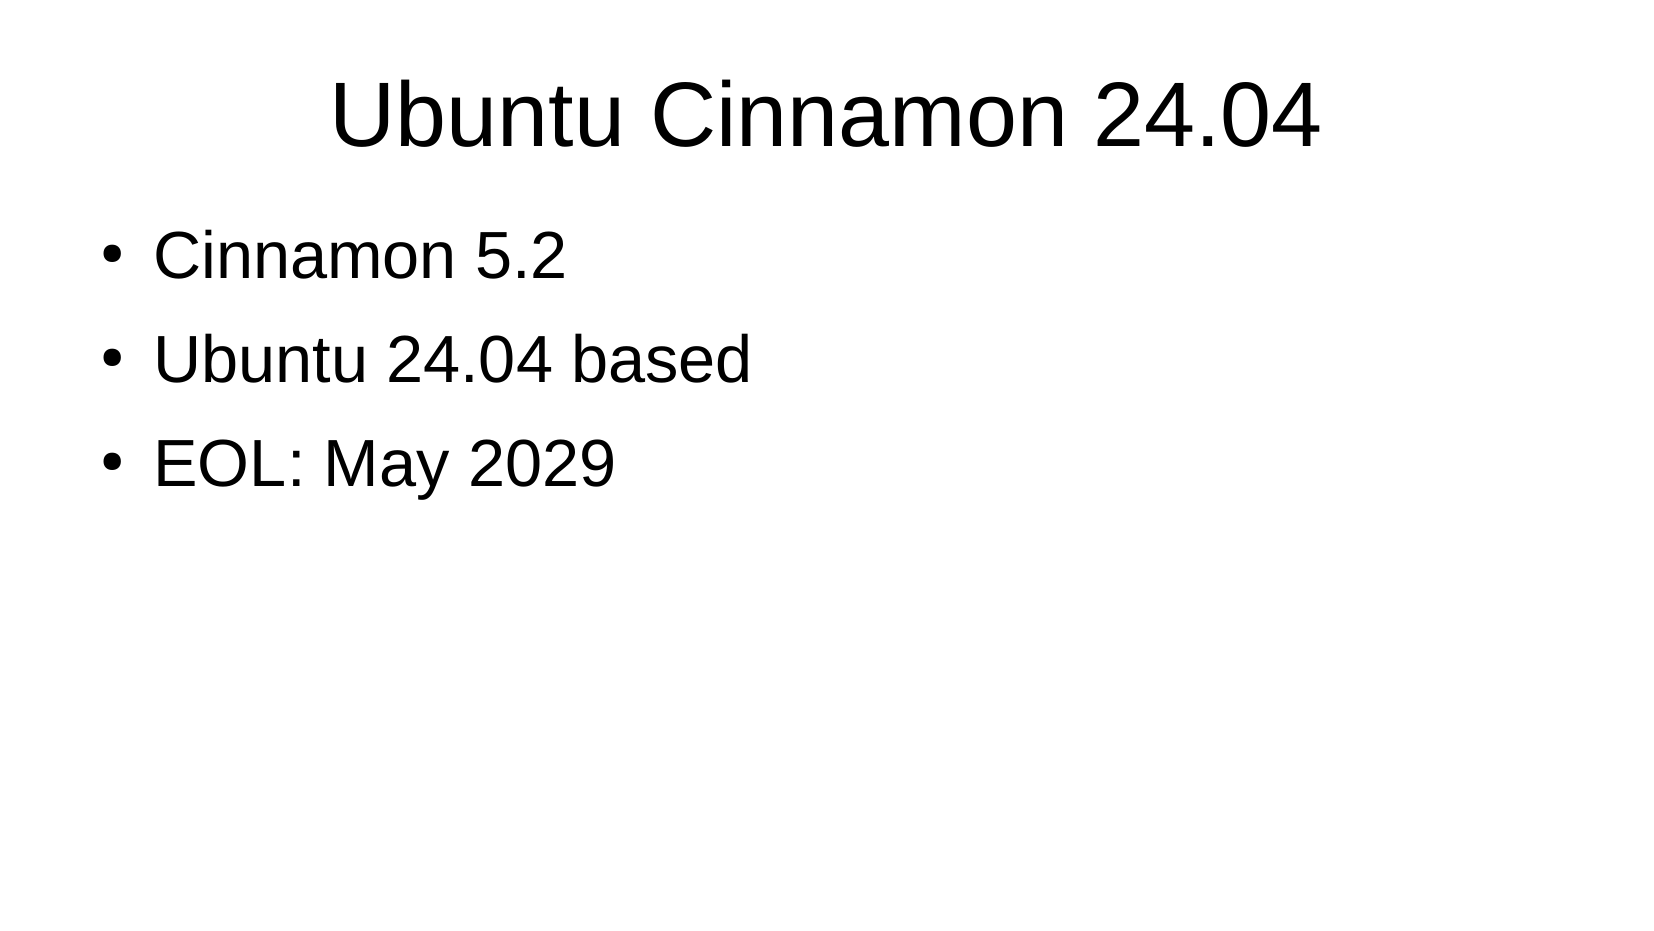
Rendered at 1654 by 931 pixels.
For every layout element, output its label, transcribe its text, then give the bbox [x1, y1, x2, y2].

title Ubuntu Cinnamon 24.04 [82, 37, 1571, 193]
list Cinnamon 5.2 Ubuntu 24.04 based EOL: May 2029 [82, 217, 1571, 758]
